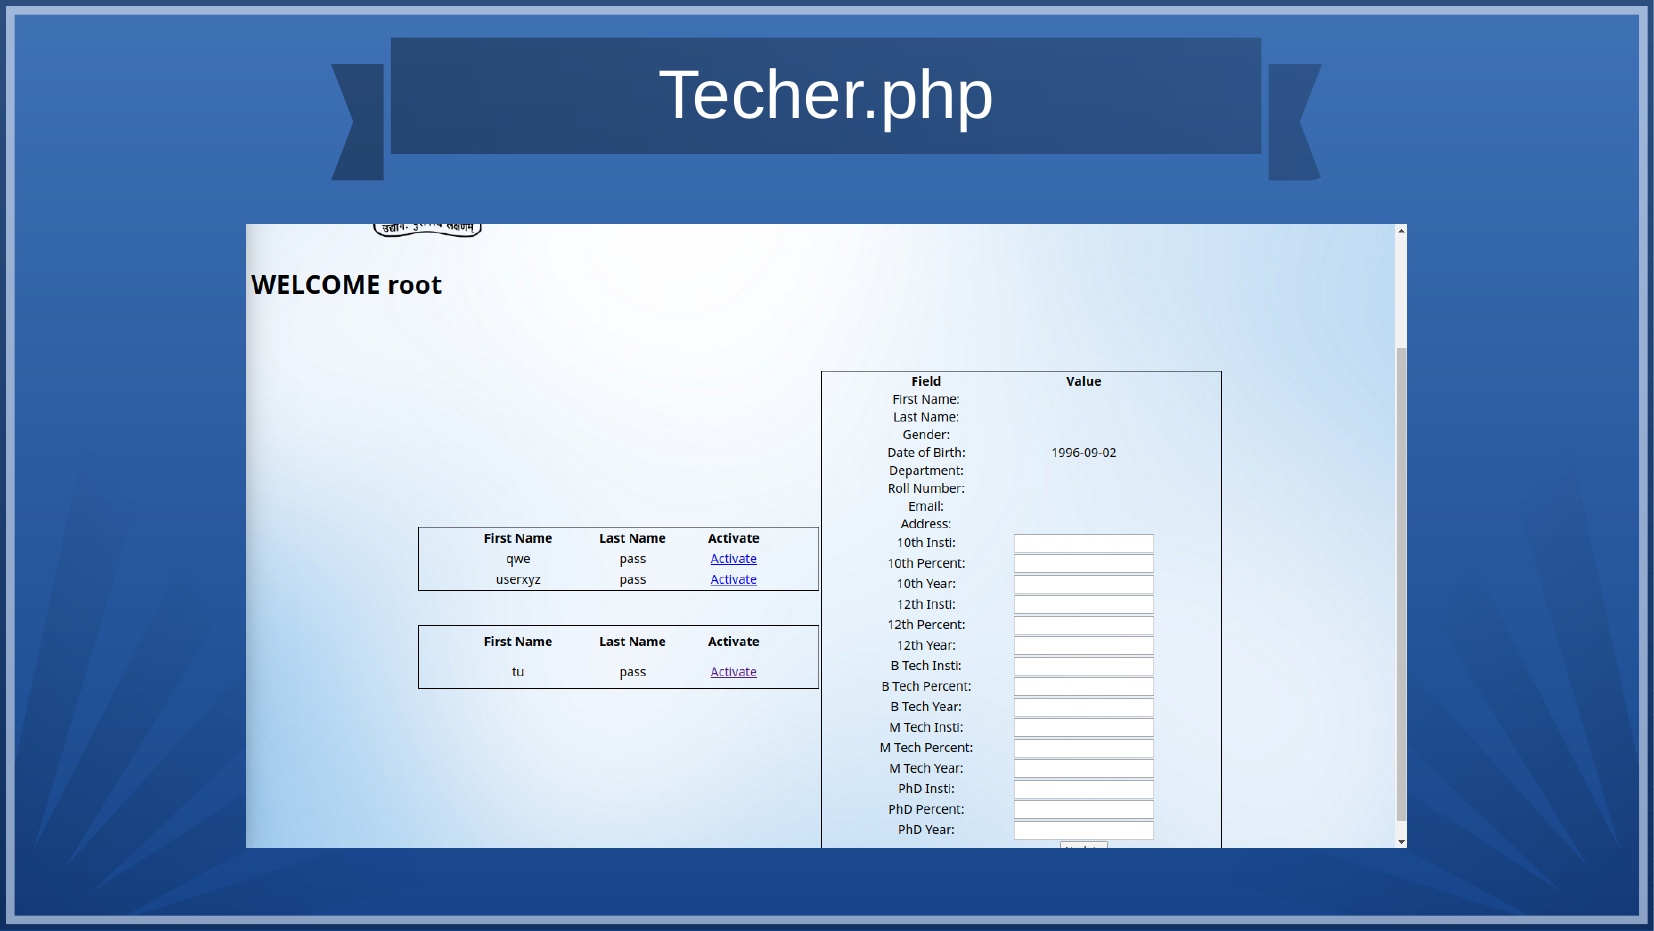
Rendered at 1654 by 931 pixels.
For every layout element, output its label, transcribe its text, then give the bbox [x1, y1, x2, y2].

picture [246, 224, 1407, 848]
title Techer.php [389, 35, 1264, 154]
